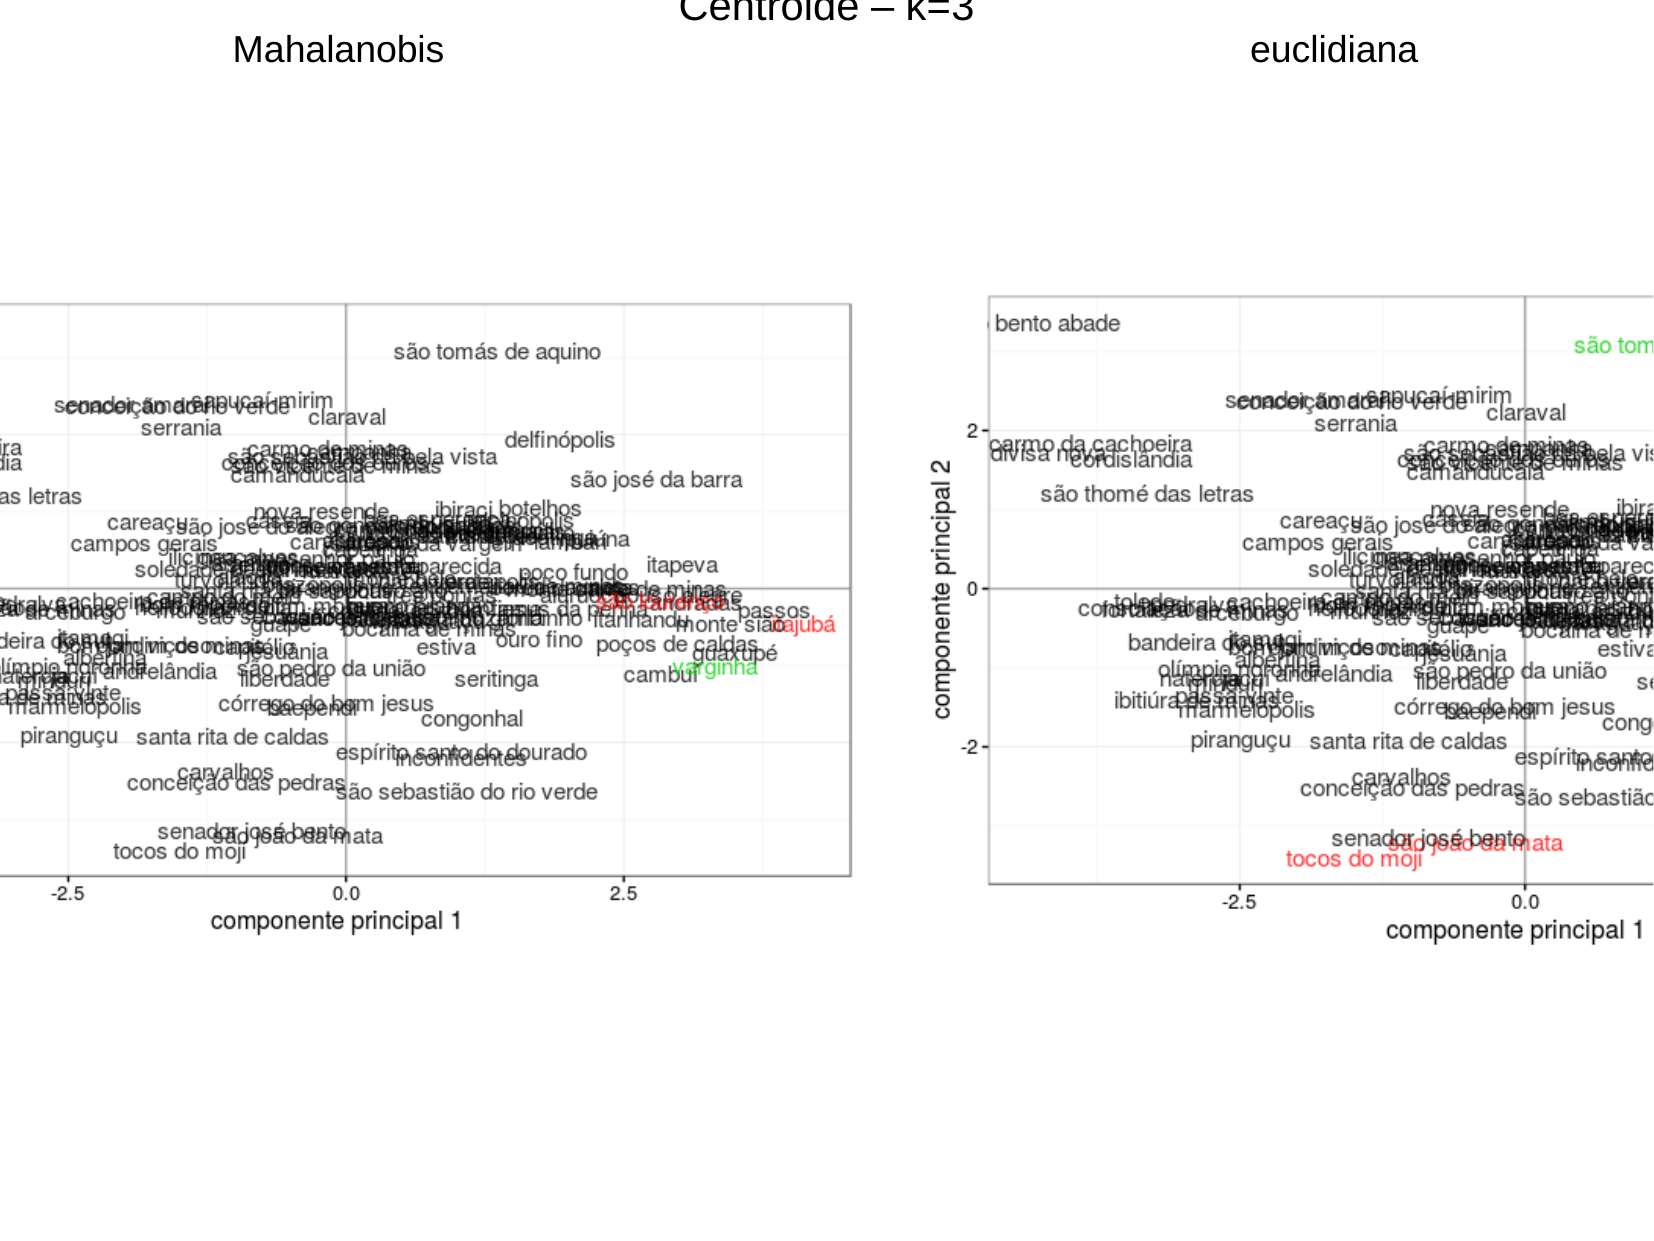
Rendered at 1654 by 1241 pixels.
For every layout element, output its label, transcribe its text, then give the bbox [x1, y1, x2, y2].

title Centroide – k=3 Mahalanobis euclidiana [82, 0, 1571, 130]
picture [914, 247, 1654, 956]
picture [0, 256, 863, 946]
